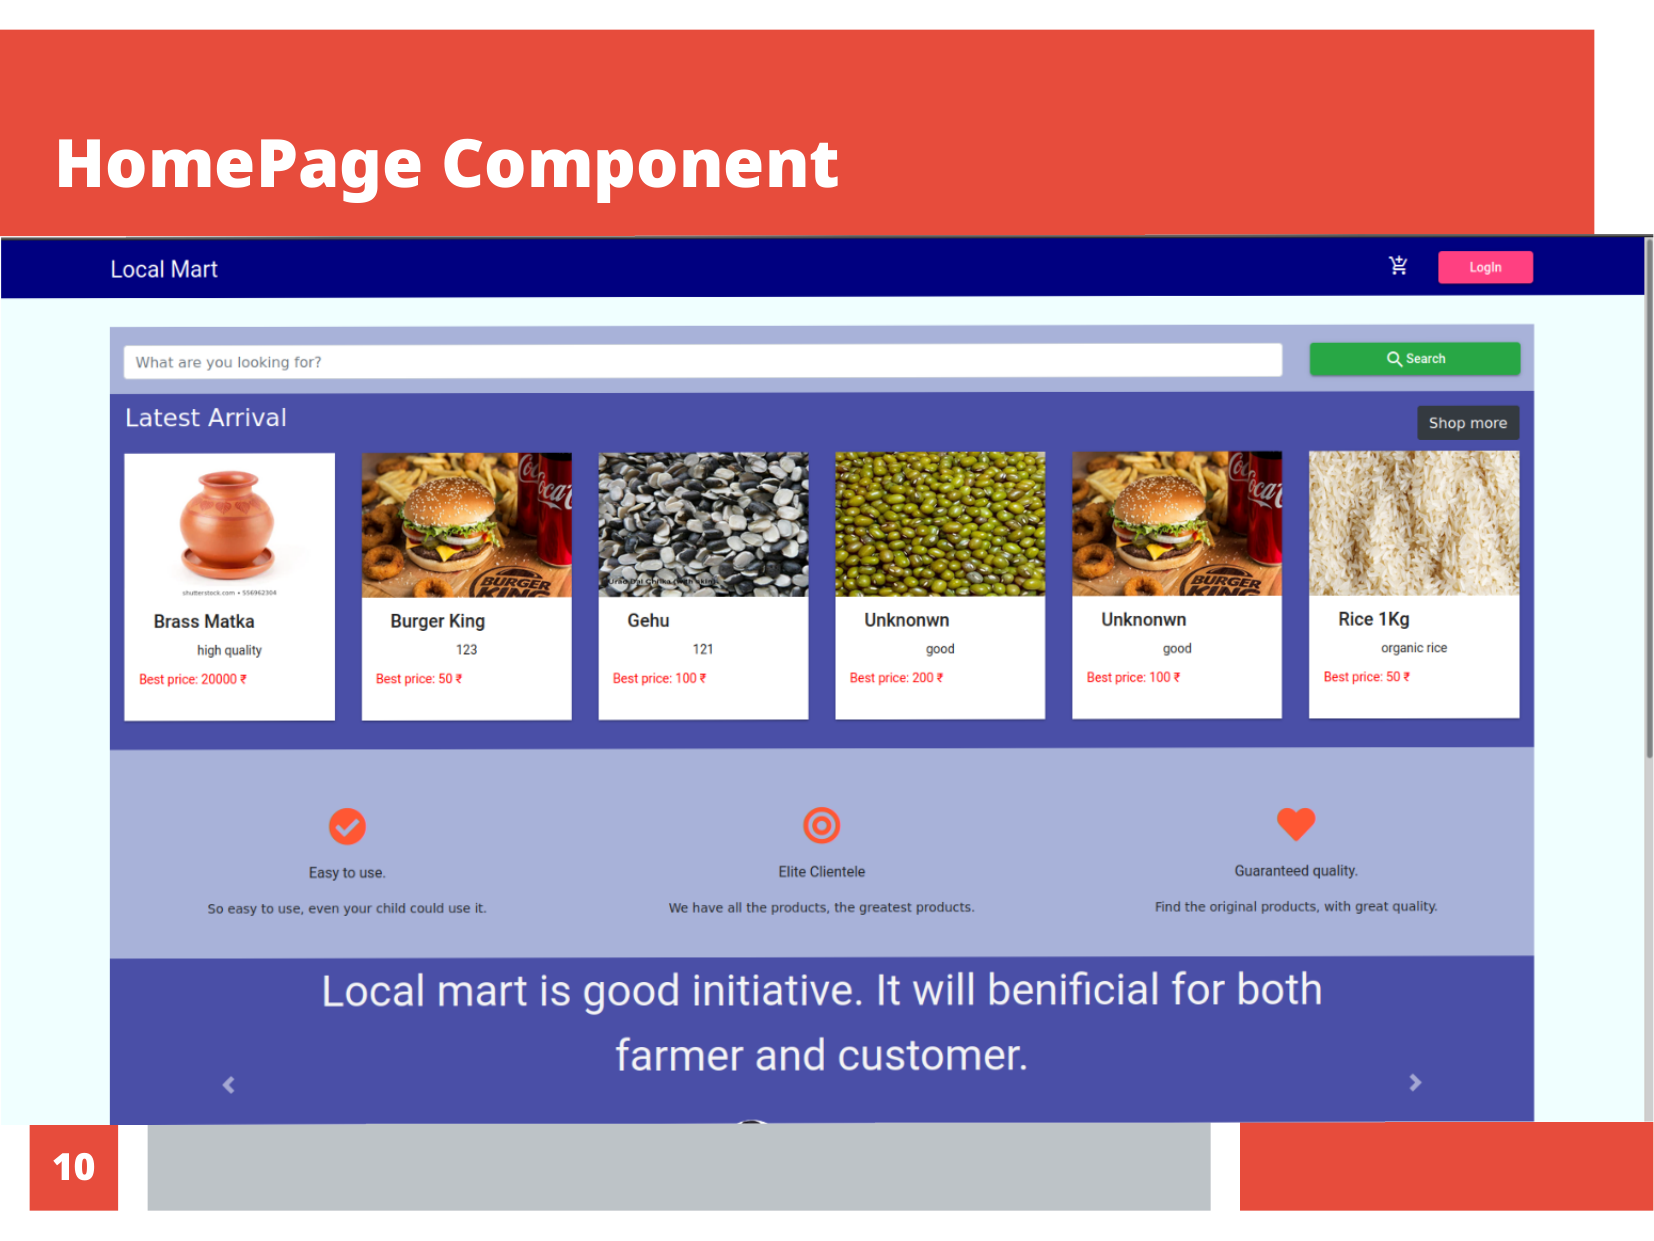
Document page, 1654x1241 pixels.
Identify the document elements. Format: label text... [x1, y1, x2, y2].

picture [0, 233, 1654, 1126]
title HomePage Component [54, 59, 1591, 207]
